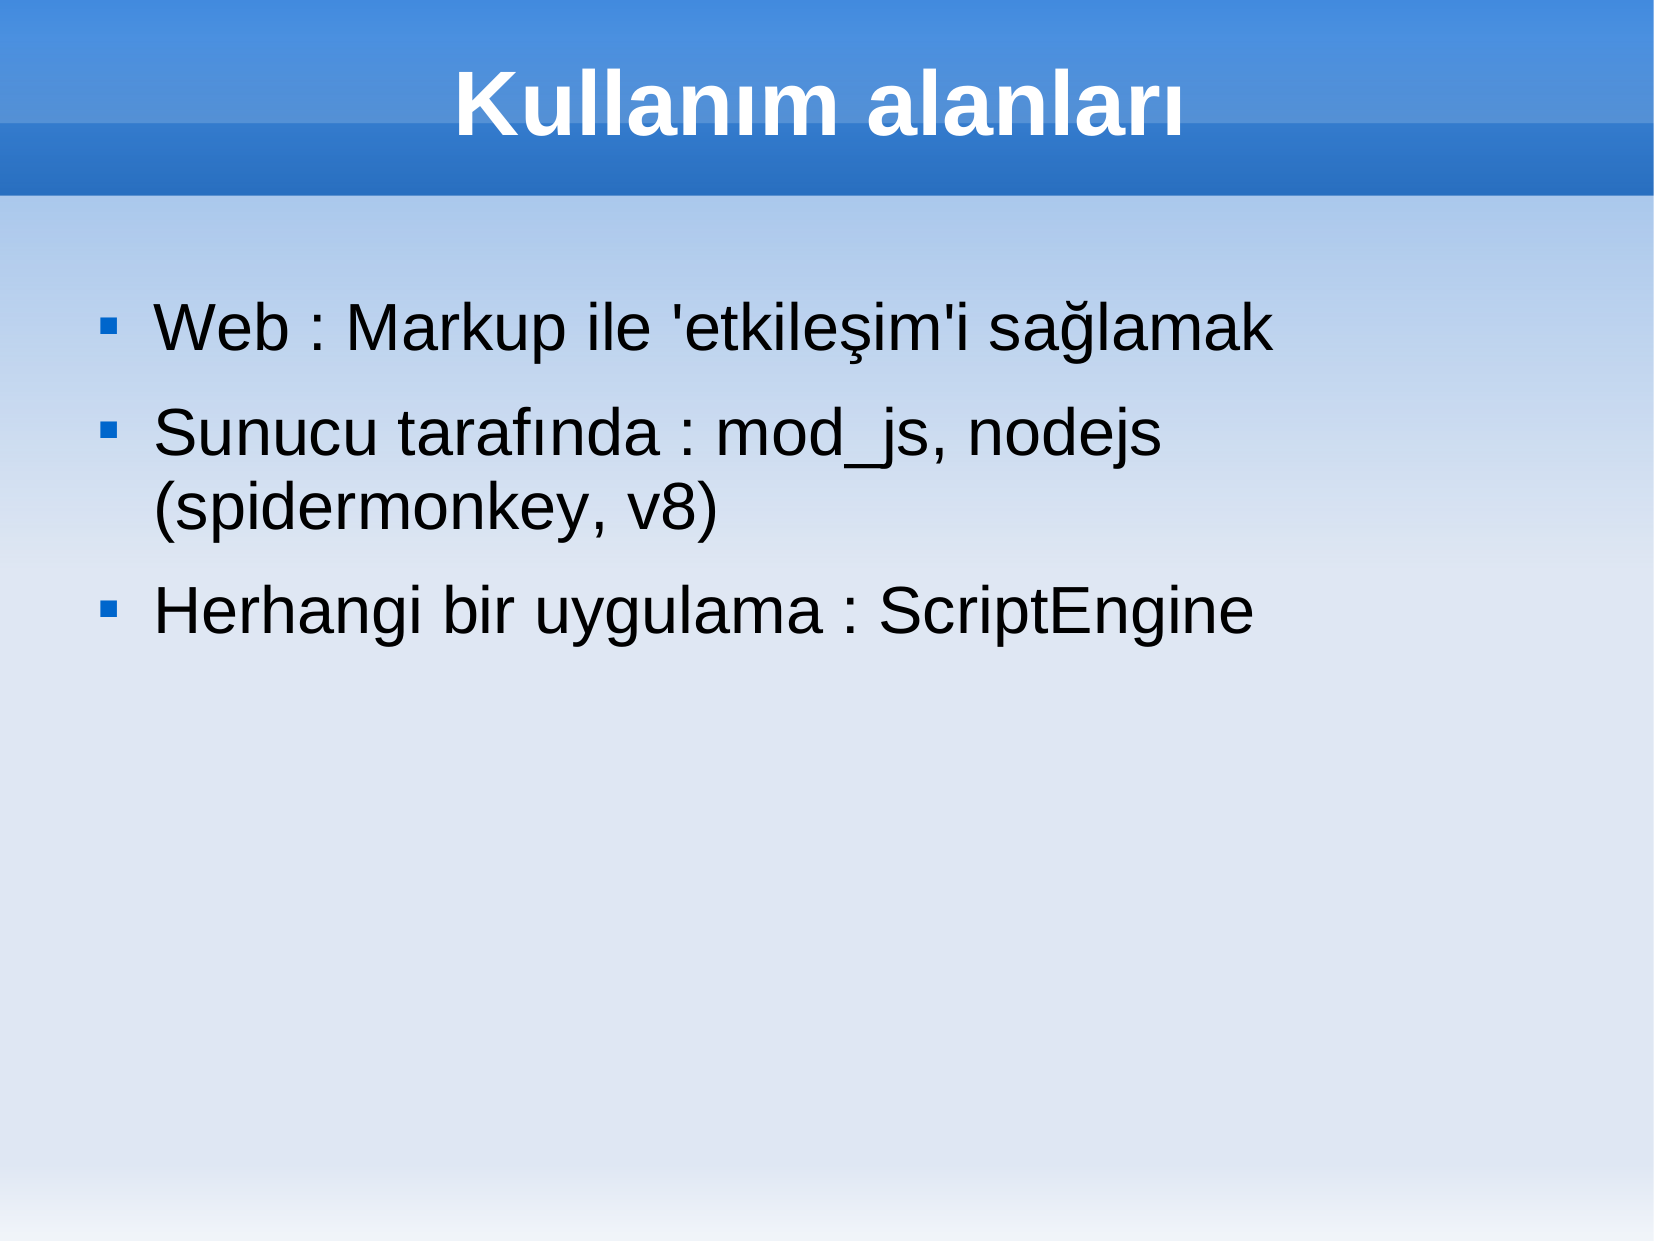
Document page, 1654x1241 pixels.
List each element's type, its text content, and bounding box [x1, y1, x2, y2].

title Kullanım alanları [76, 7, 1565, 200]
picture [0, 0, 1654, 1241]
list Web : Markup ile 'etkileşim'i sağlamak Sunucu tarafında : mod_js, nodejs (spidermonkey, v8) Herhangi bir uygulama : ScriptEngine [82, 290, 1571, 1094]
